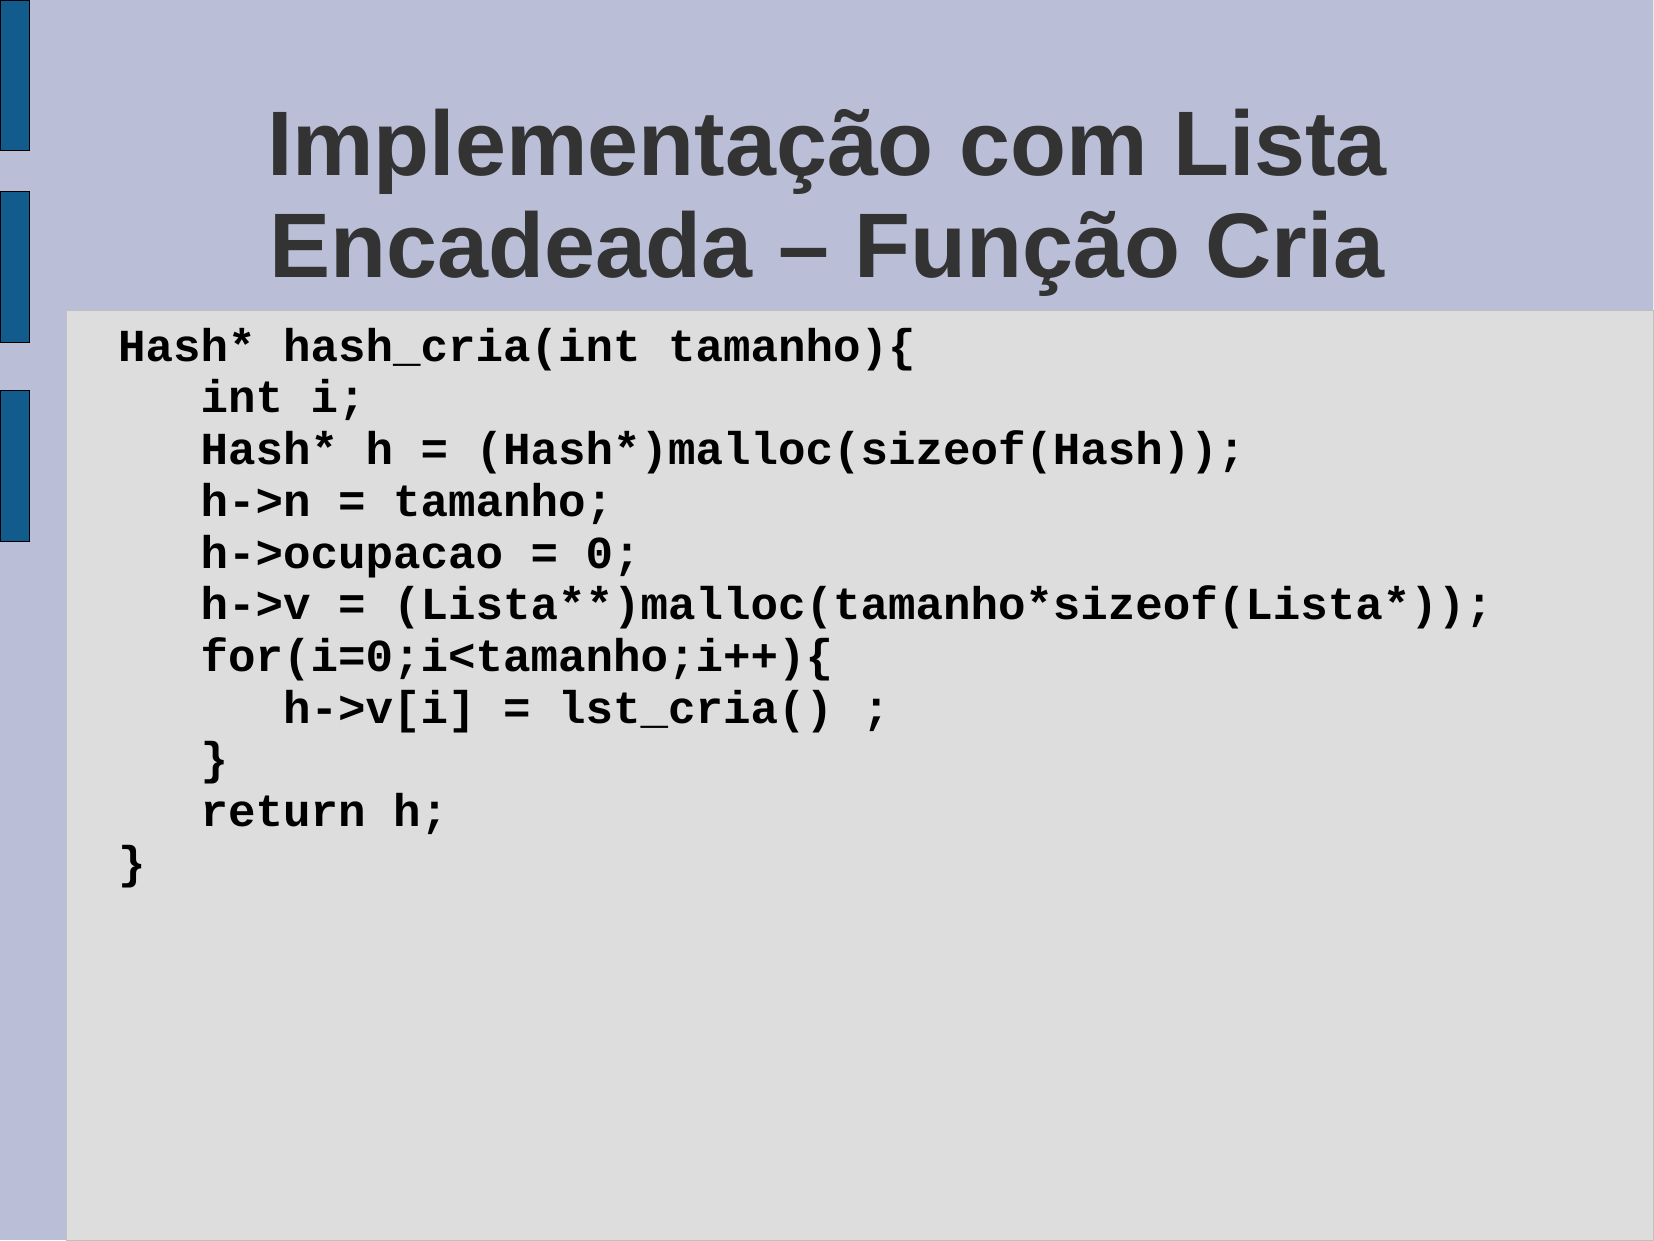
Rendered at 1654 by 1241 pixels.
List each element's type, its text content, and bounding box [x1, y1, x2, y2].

title Implementação com Lista Encadeada – Função Cria [121, 91, 1534, 299]
list Hash* hash_cria(int tamanho){ int i; Hash* h = (Hash*)malloc(sizeof(Hash)); h->n = tamanho; h->ocupacao = 0; h->v = (Lista**)malloc(tamanho*sizeof(Lista*)); for(i=0;i<tamanho;i++){ h->v[i] = lst_cria() ; } return h; } [118, 323, 1531, 947]
